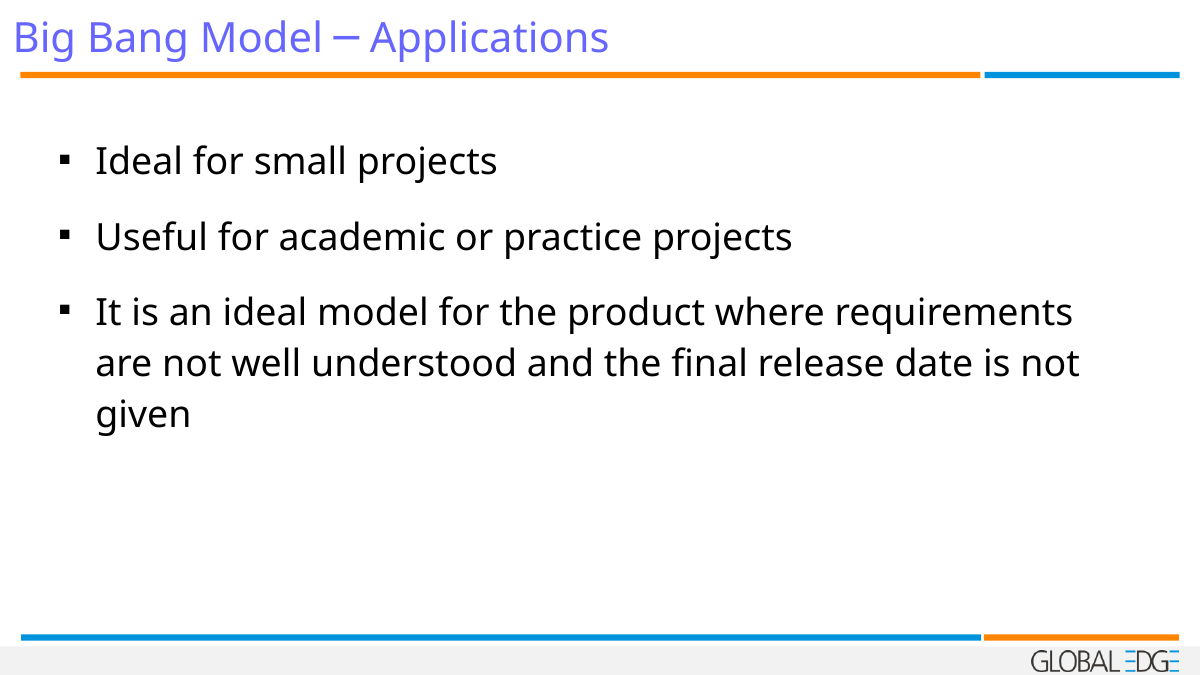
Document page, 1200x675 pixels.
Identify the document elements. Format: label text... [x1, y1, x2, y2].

title Big Bang Model ─ Applications [12, 9, 1088, 63]
picture [1031, 650, 1179, 672]
subtitle Ideal for small projects Useful for academic or practice projects It is an ideal model for the product where requirements are not well understood and the final release date is not given [60, 135, 1140, 527]
